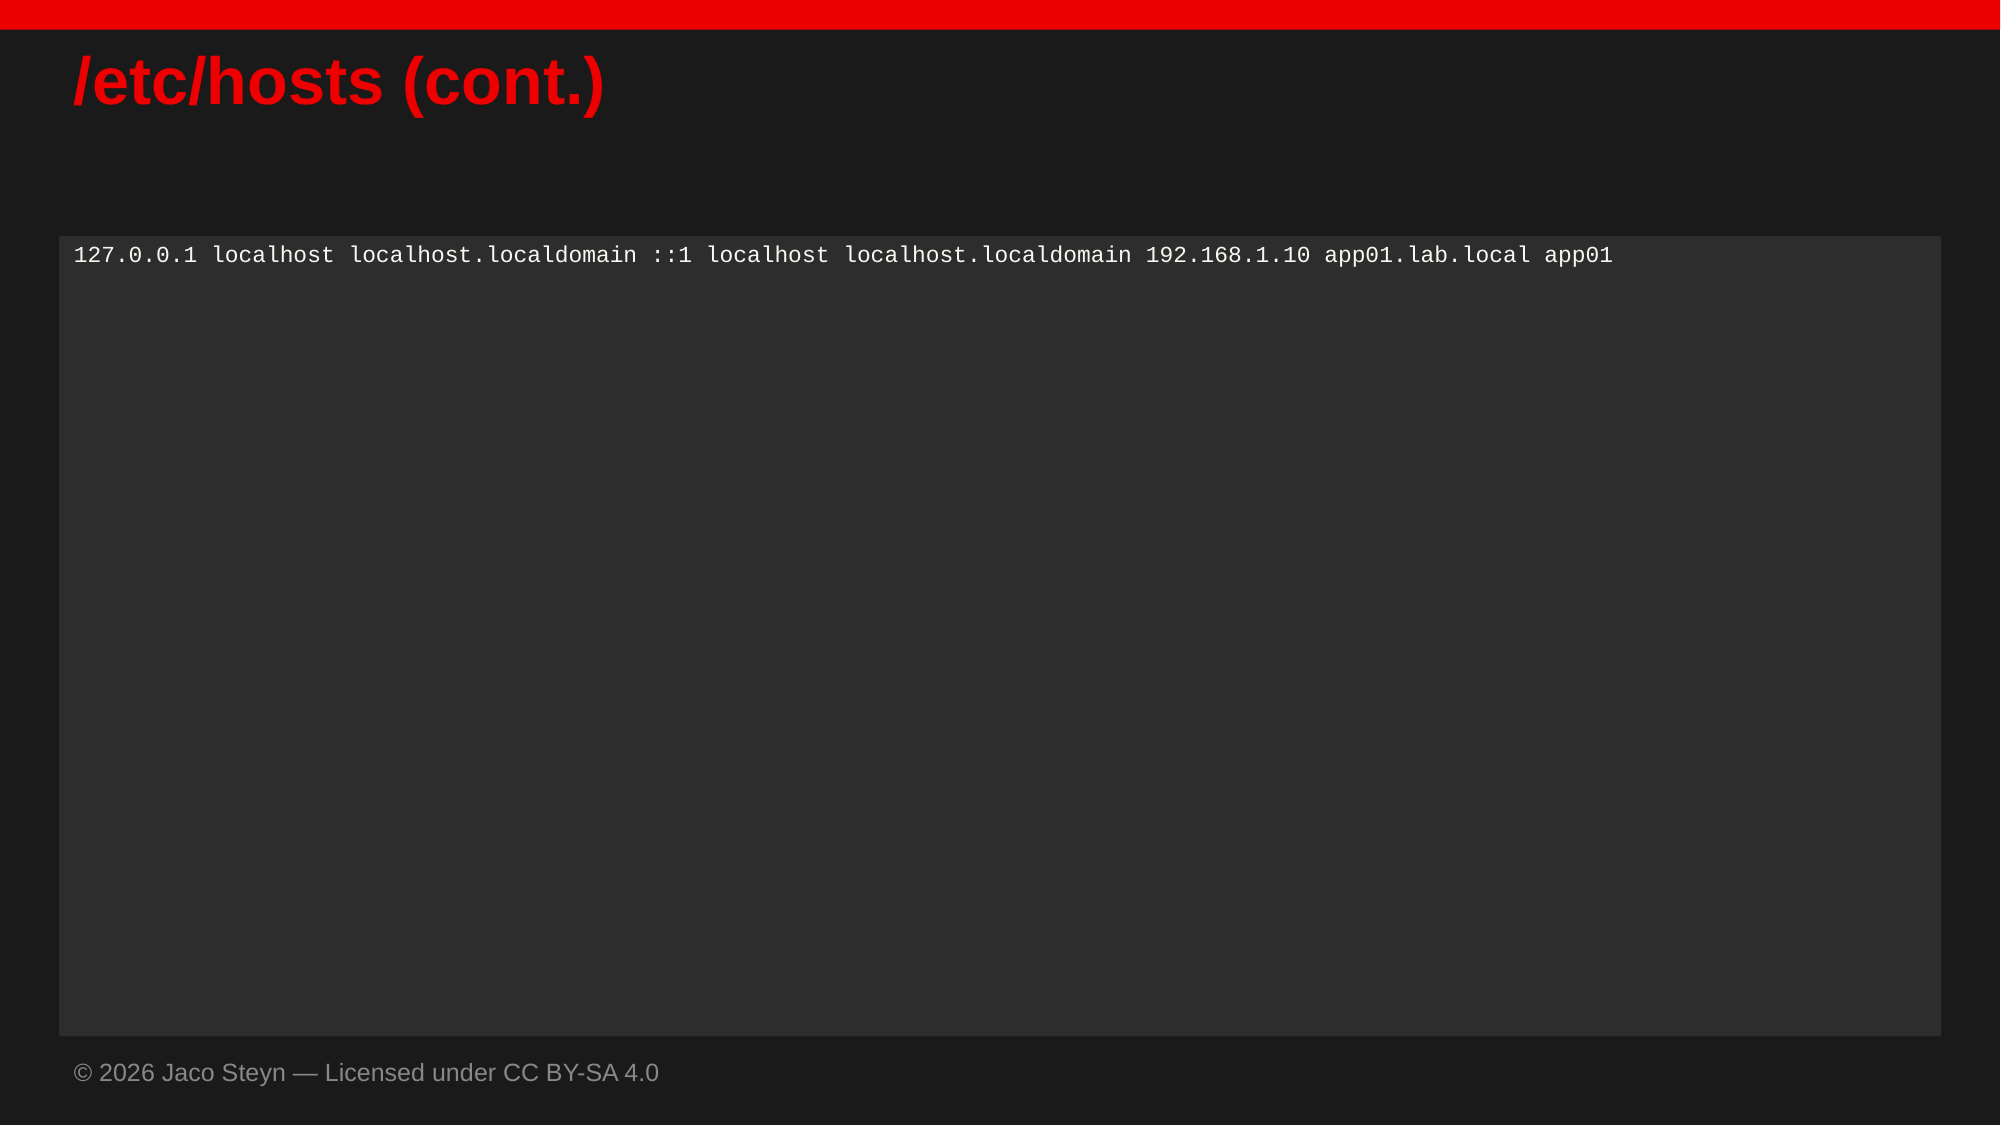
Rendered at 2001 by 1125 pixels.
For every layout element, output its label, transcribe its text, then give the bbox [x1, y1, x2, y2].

text_box /etc/hosts (cont.) [59, 36, 1942, 208]
text_box 127.0.0.1 localhost localhost.localdomain ::1 localhost localhost.localdomain 192.168.1.10 app01.lab.local app01 [59, 236, 1942, 1037]
text_box © 2026 Jaco Steyn — Licensed under CC BY-SA 4.0 [59, 1051, 1942, 1093]
text_box [0, 0, 2001, 30]
